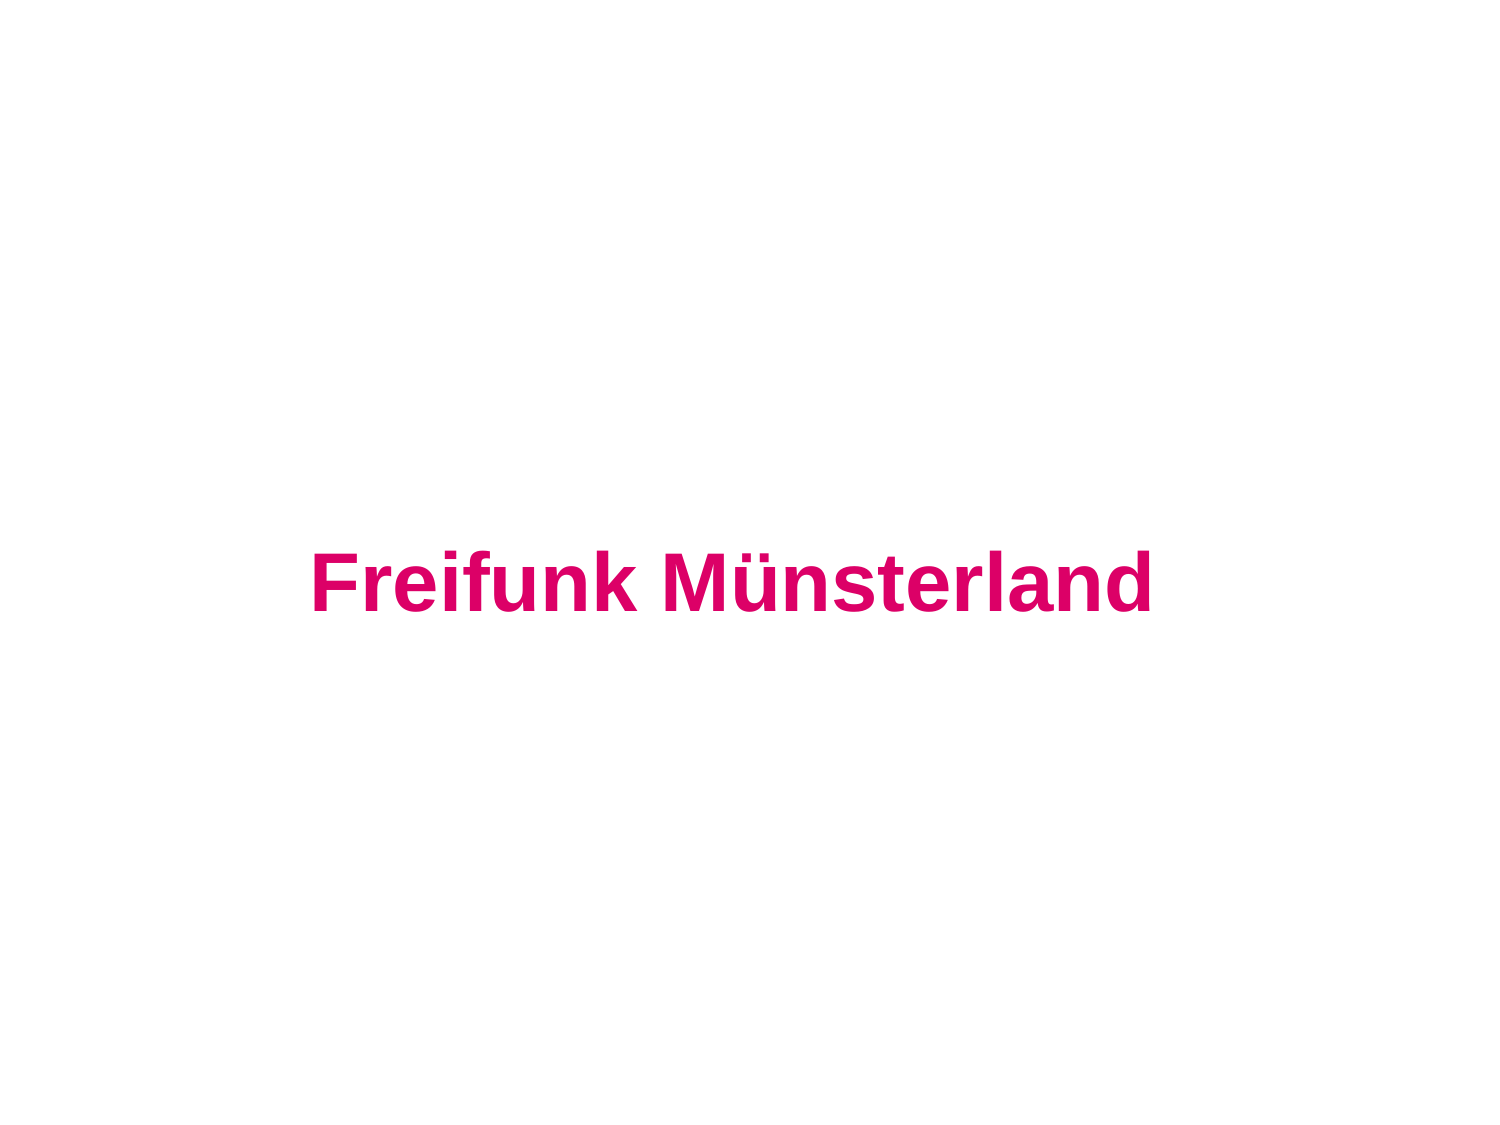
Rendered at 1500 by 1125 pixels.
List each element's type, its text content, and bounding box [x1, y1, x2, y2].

text_box Freifunk Münsterland [0, 485, 1466, 643]
